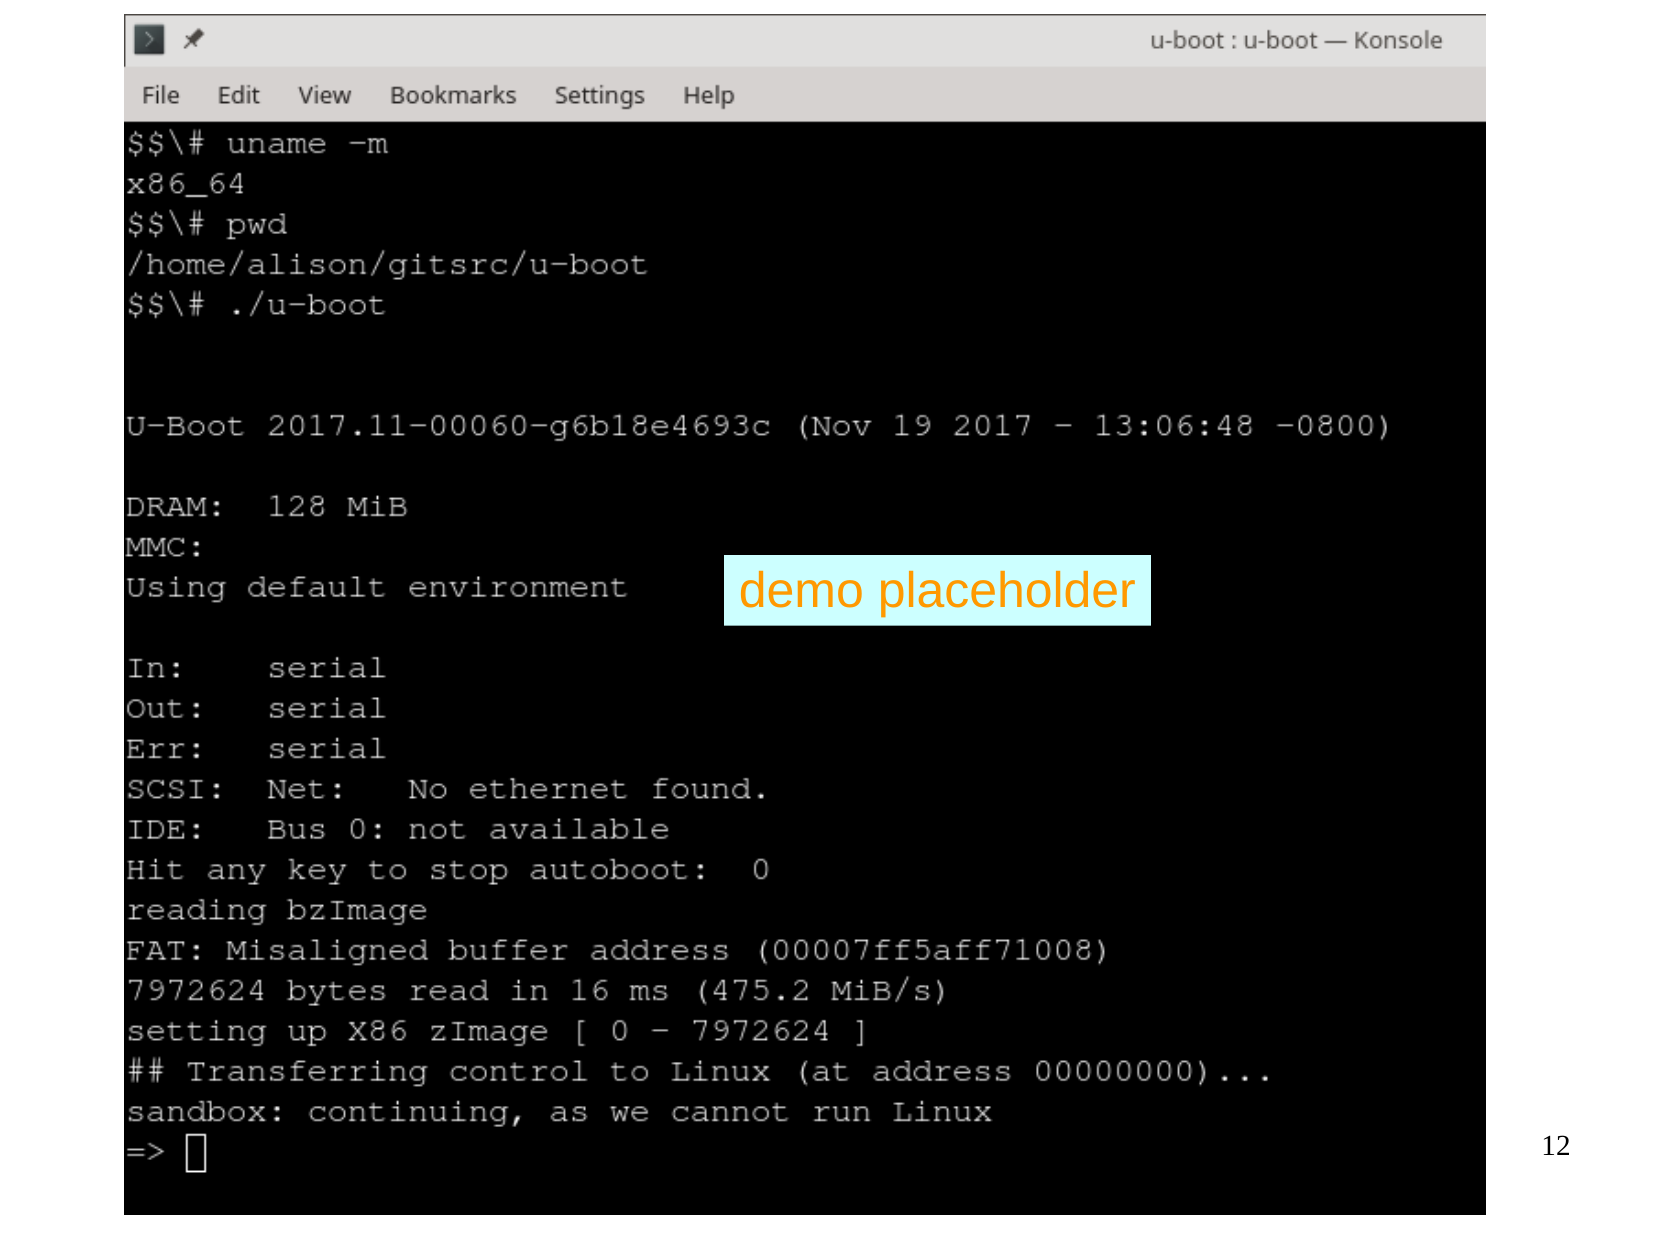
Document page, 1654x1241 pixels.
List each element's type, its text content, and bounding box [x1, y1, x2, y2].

text_box demo placeholder [724, 555, 1151, 617]
picture [124, 14, 1486, 1216]
